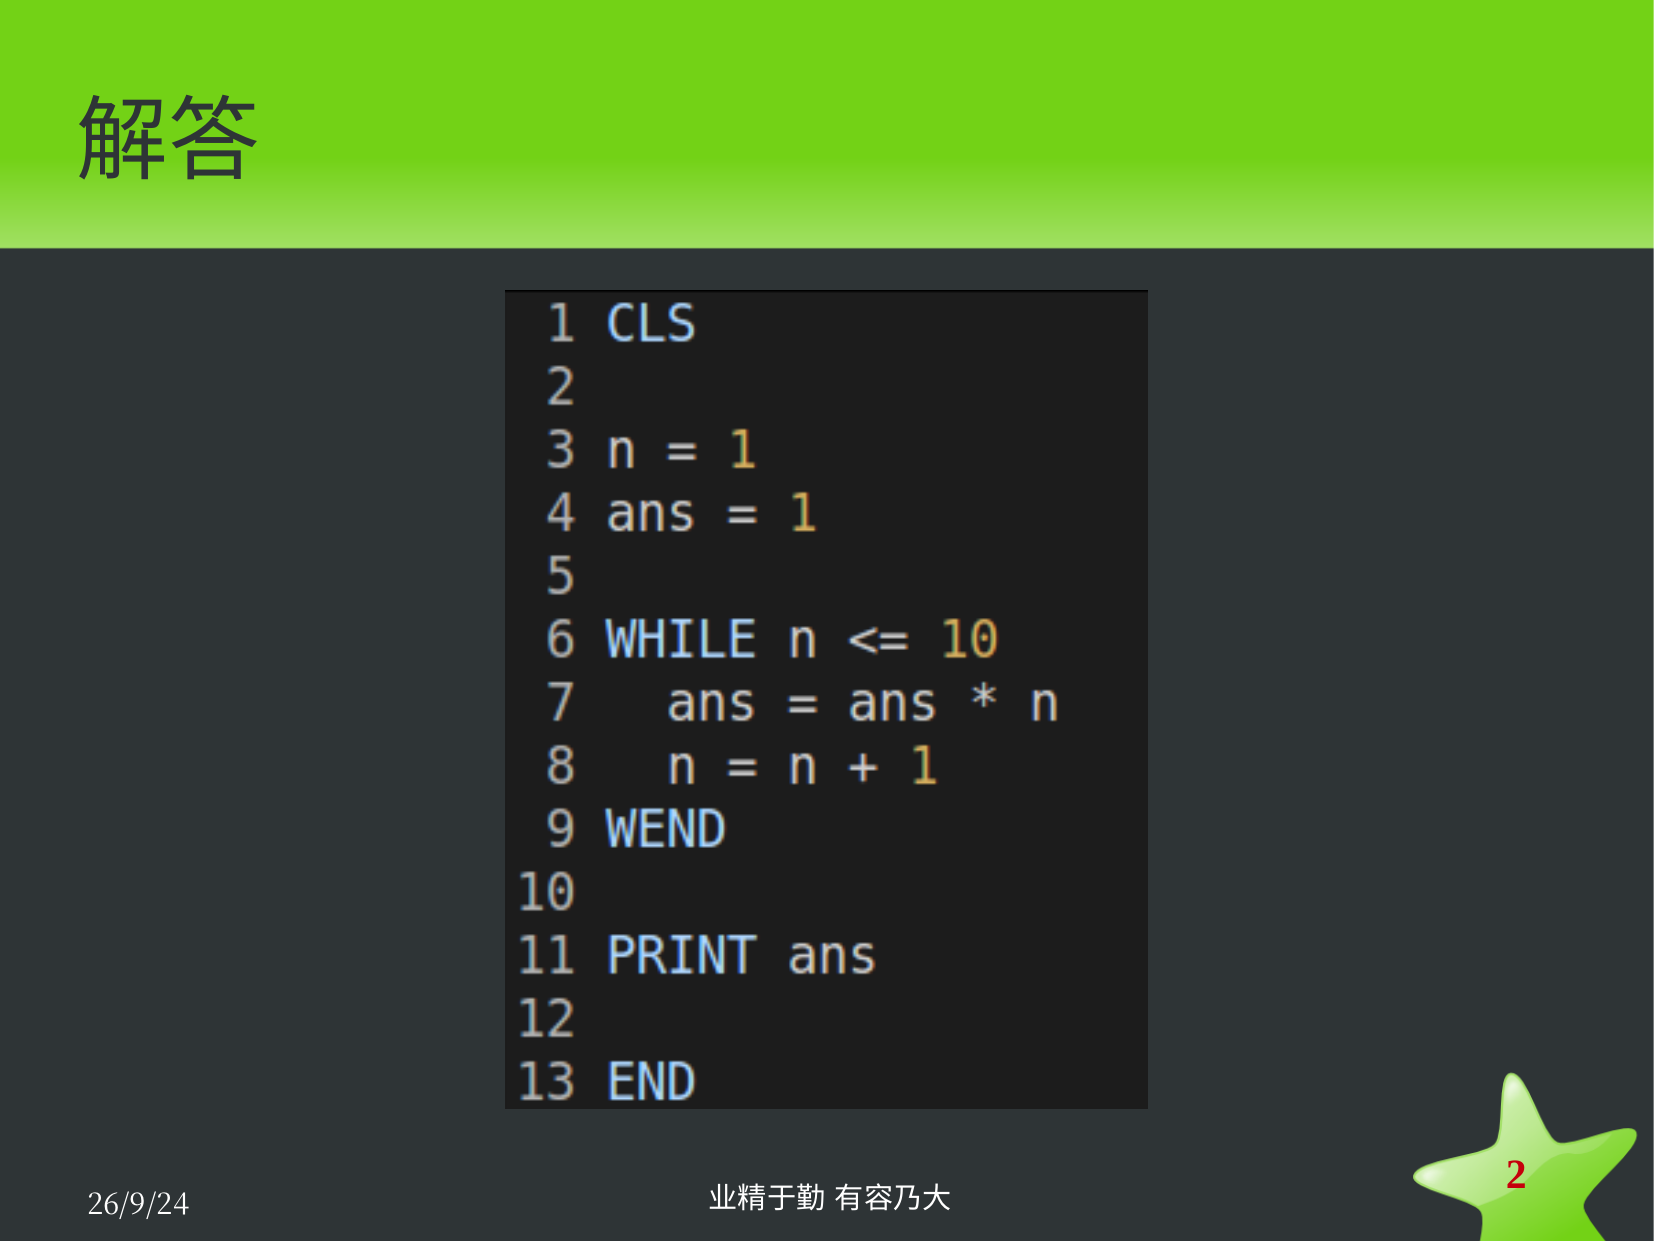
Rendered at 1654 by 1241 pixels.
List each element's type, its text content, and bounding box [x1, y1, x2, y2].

picture [0, 0, 1654, 1241]
title 解答 [76, 29, 1565, 237]
